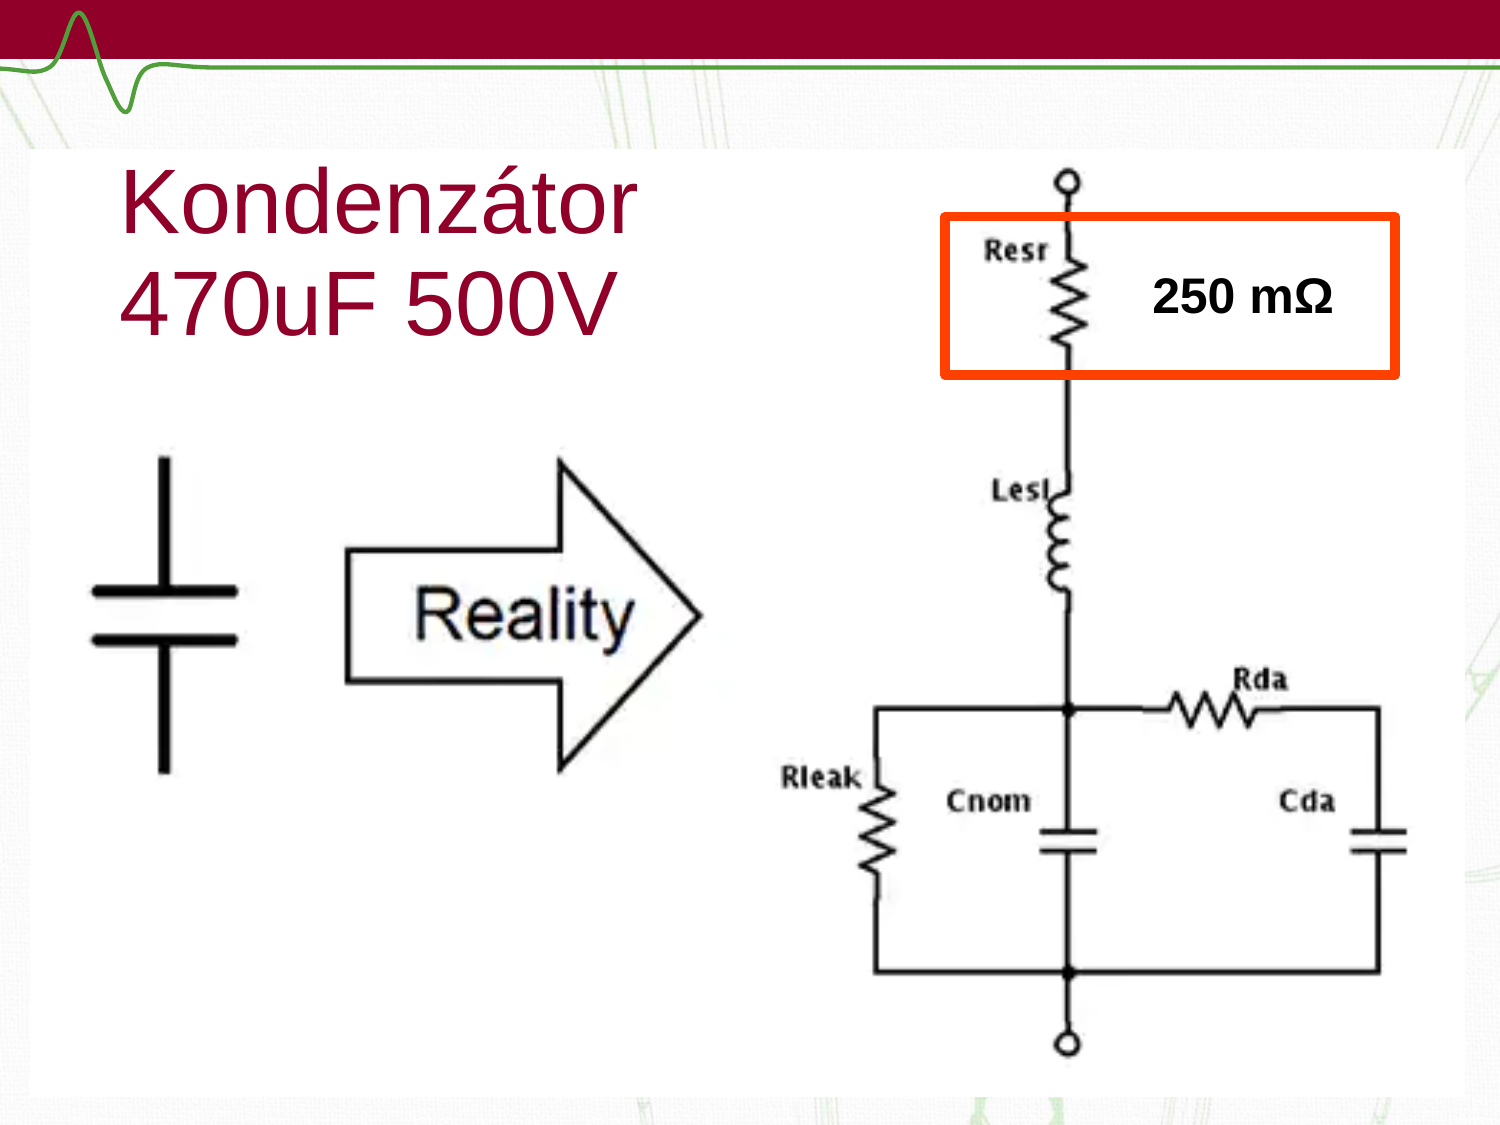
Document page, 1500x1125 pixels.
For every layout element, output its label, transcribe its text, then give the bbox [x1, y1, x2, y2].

picture [102, 59, 1500, 109]
picture [0, 59, 53, 69]
title Kondenzátor 470uF 500V [119, 149, 1470, 356]
picture [0, 59, 1500, 1125]
text_box 250 mΩ [1137, 260, 1435, 387]
title Kondenzátor 470uF 500V [950, 221, 1390, 356]
